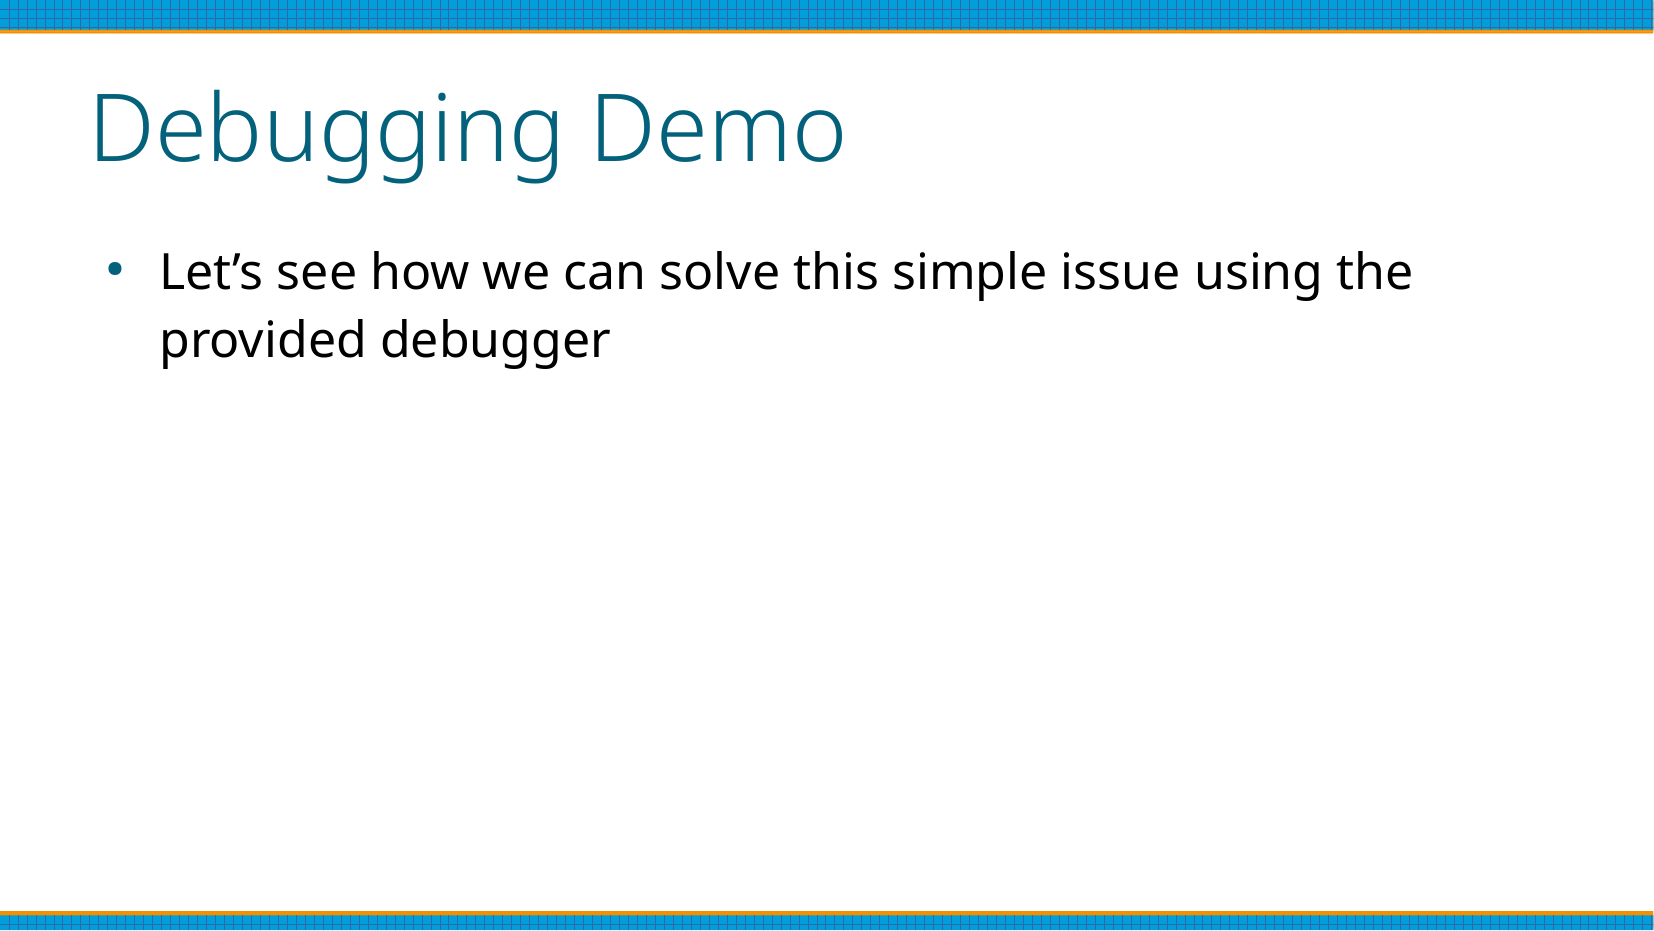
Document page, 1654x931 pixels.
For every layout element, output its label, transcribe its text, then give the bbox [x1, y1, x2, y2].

title Debugging Demo [88, 44, 1565, 207]
list Let’s see how we can solve this simple issue using the provided debugger [88, 236, 1565, 901]
